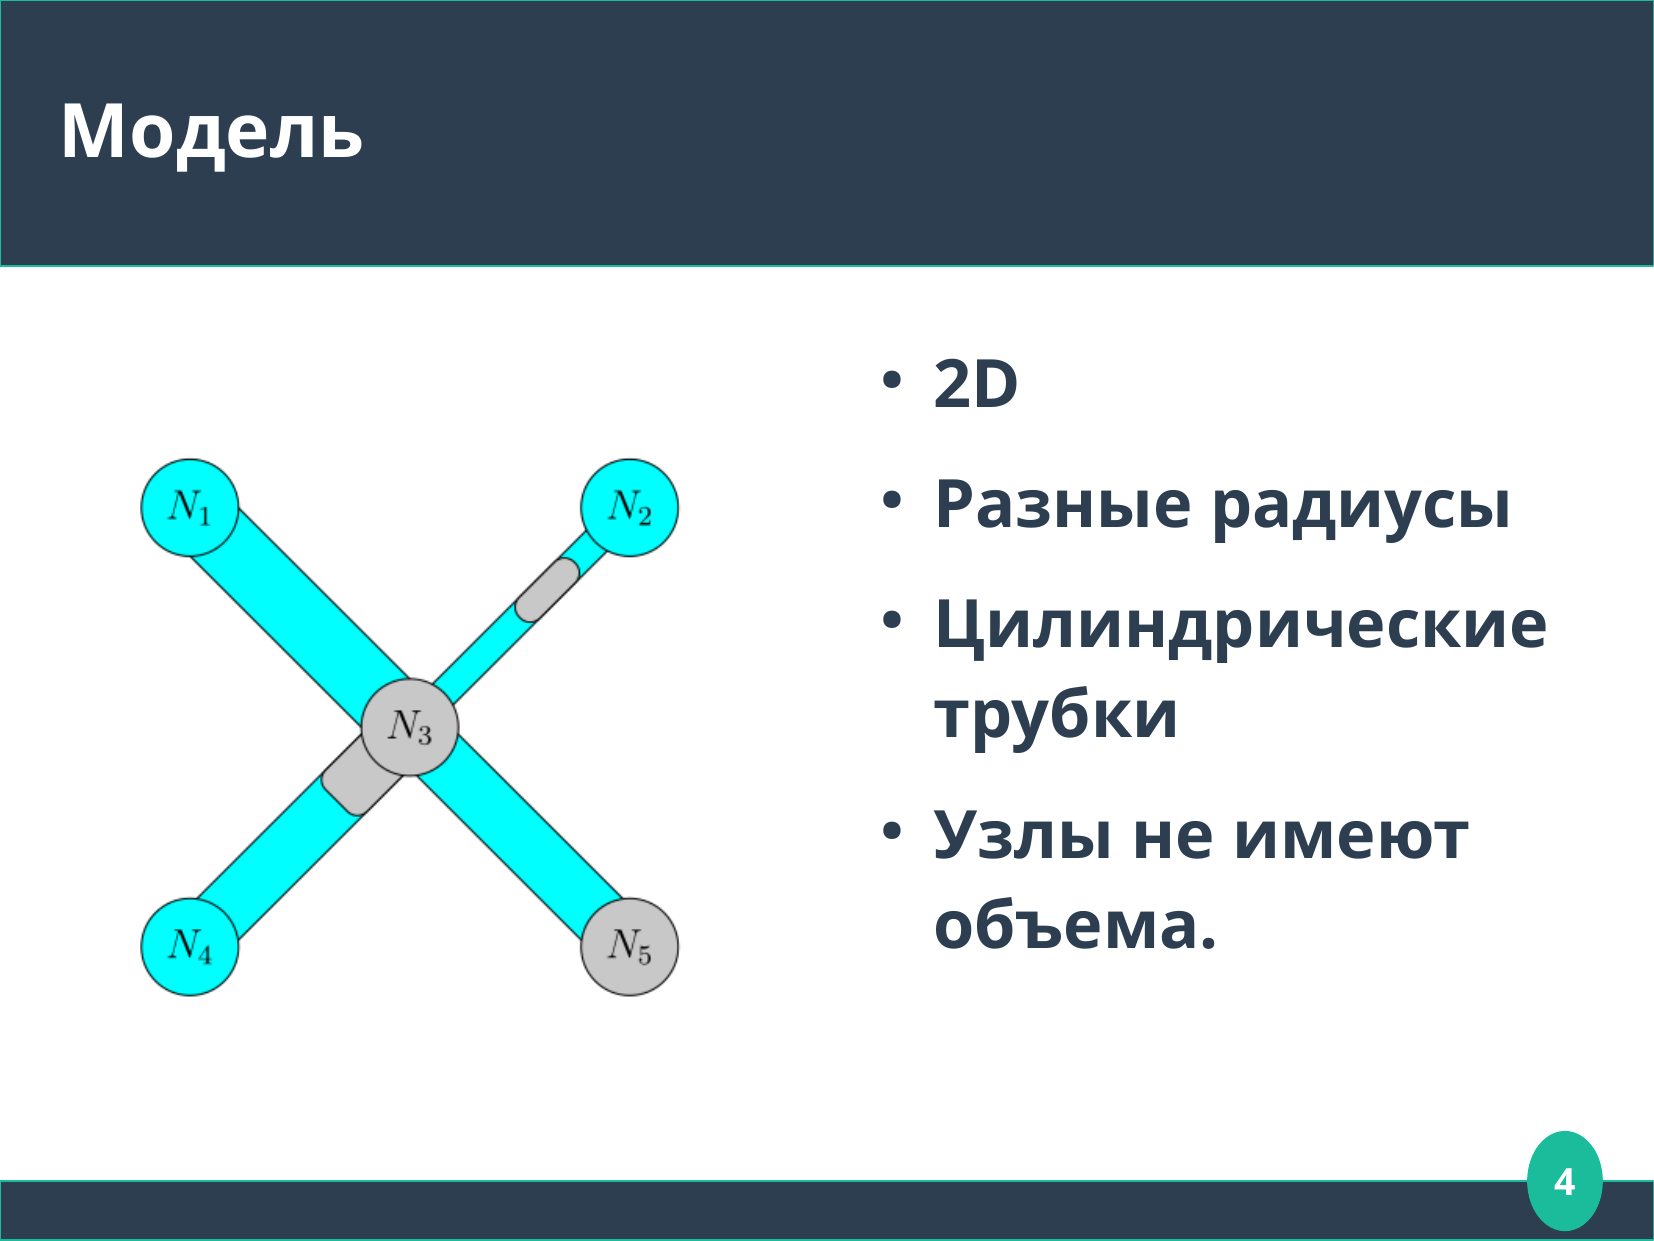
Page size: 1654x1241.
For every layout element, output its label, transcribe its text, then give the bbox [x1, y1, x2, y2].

picture [103, 412, 751, 1004]
title Модель [59, 49, 1595, 207]
list 2D Разные радиусы Цилиндрические трубки Узлы не имеют объема. [862, 335, 1591, 1163]
